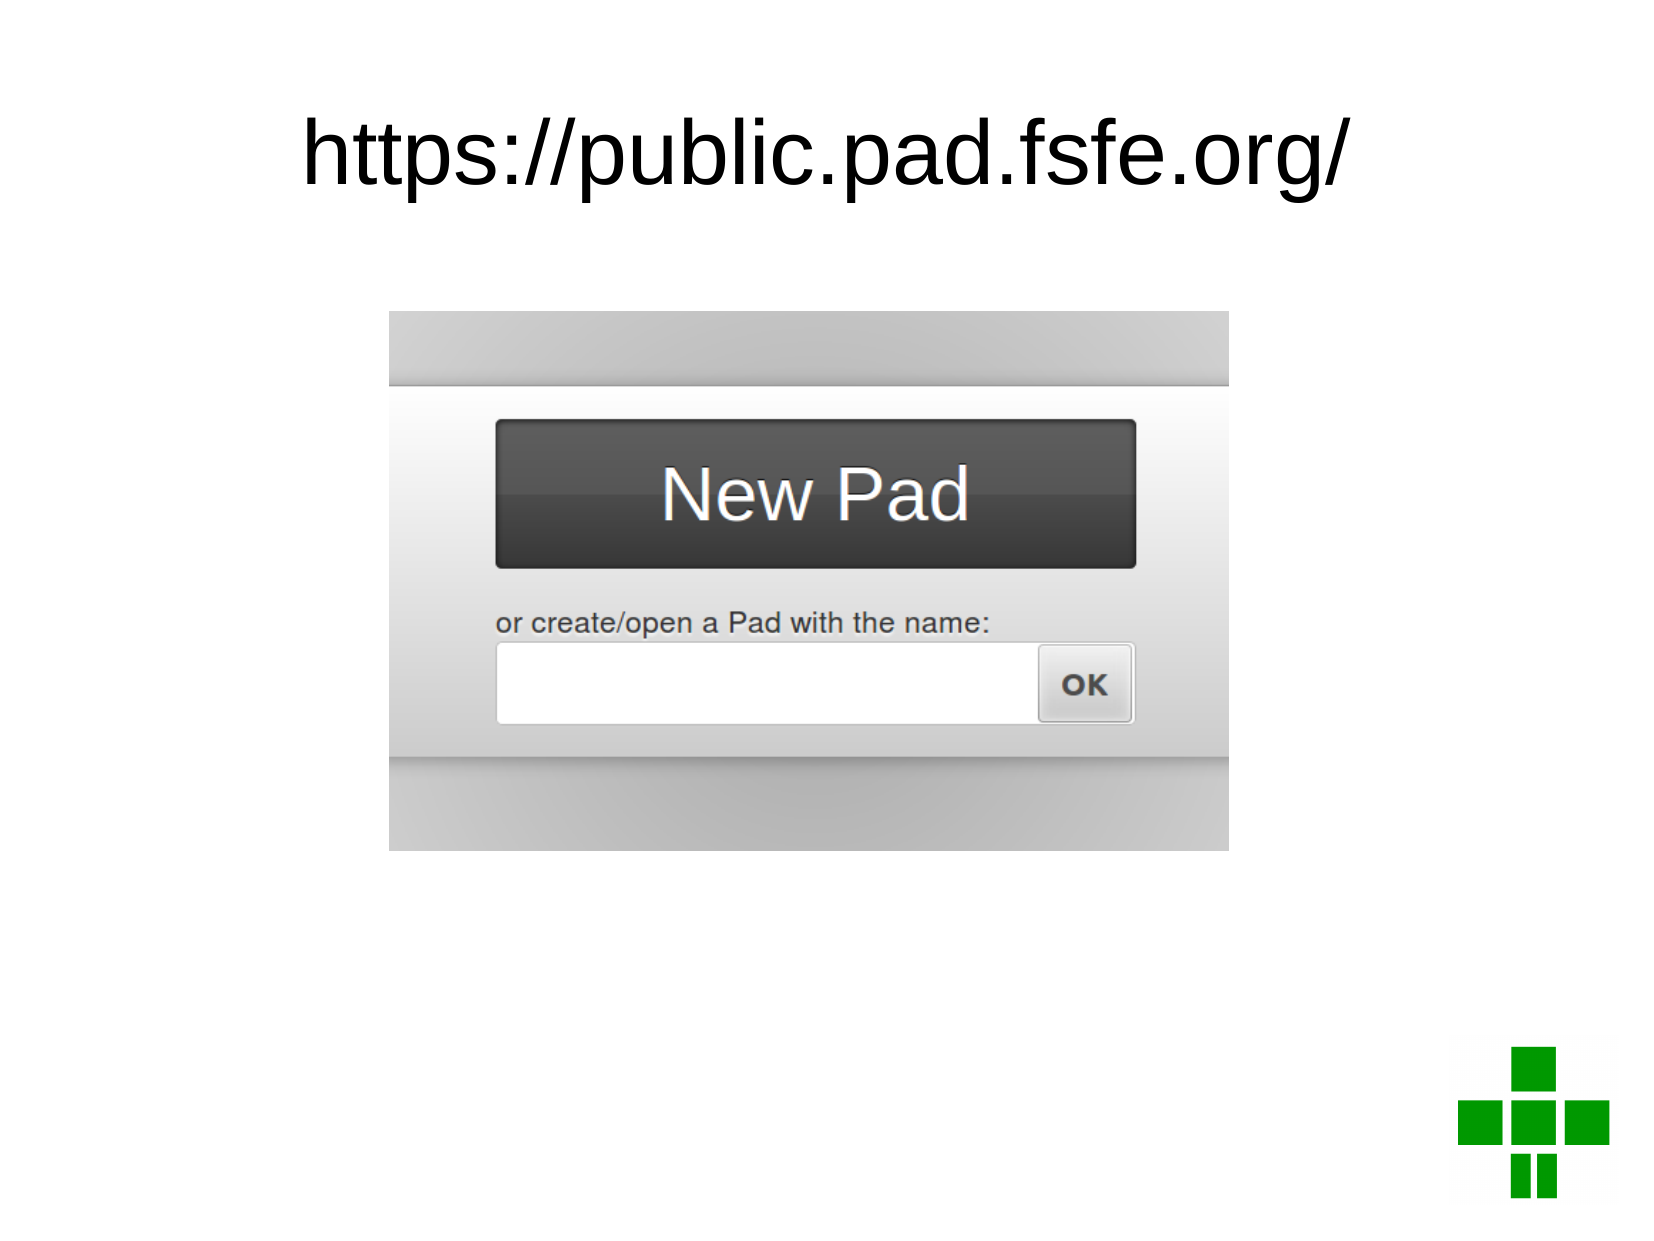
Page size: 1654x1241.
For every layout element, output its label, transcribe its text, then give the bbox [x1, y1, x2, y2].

picture [389, 311, 1229, 851]
title https://public.pad.fsfe.org/ [82, 49, 1571, 257]
picture [1449, 1035, 1619, 1205]
